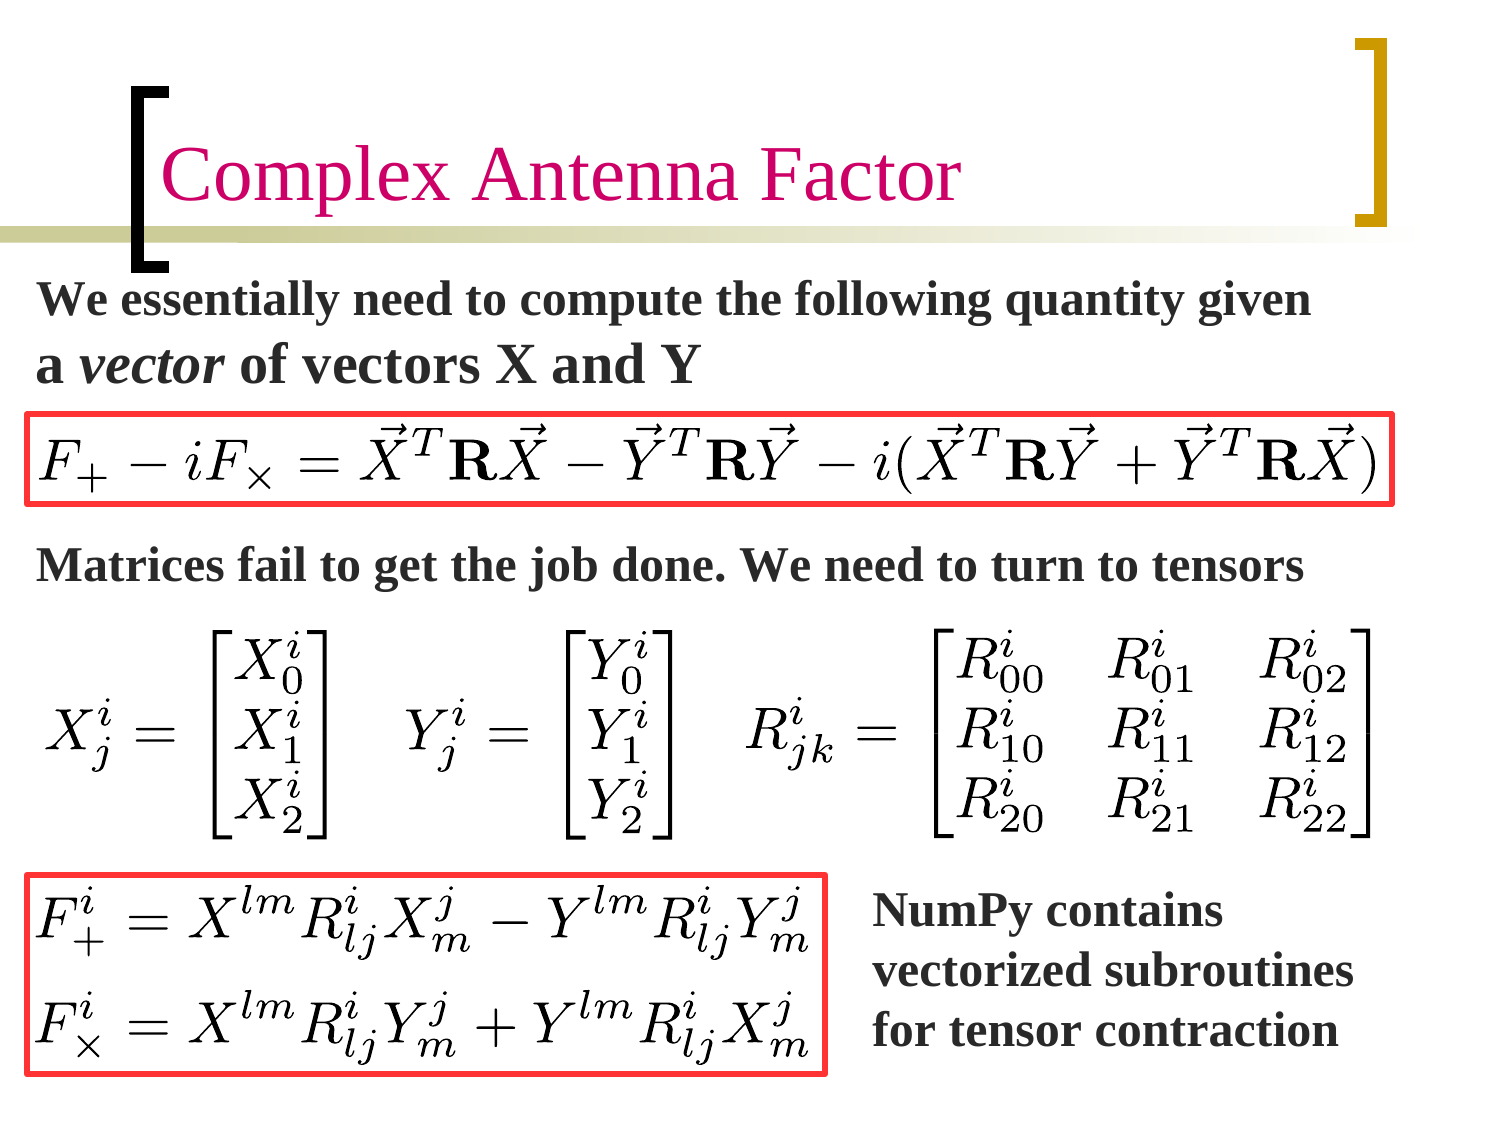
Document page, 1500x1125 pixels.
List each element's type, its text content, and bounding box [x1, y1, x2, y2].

text_box NumPy contains vectorized subroutines for tensor contraction [857, 869, 1369, 1065]
text_box [26, 414, 1392, 505]
text_box [743, 628, 1390, 839]
text_box Matrices fail to get the job done. We need to turn to tensors [21, 524, 1317, 599]
text_box [403, 630, 692, 840]
text_box We essentially need to compute the following quantity given a vector of vectors X and Y [21, 258, 1325, 404]
title Complex Antenna Factor [75, 0, 1353, 225]
text_box [26, 874, 826, 1075]
text_box [43, 630, 346, 840]
